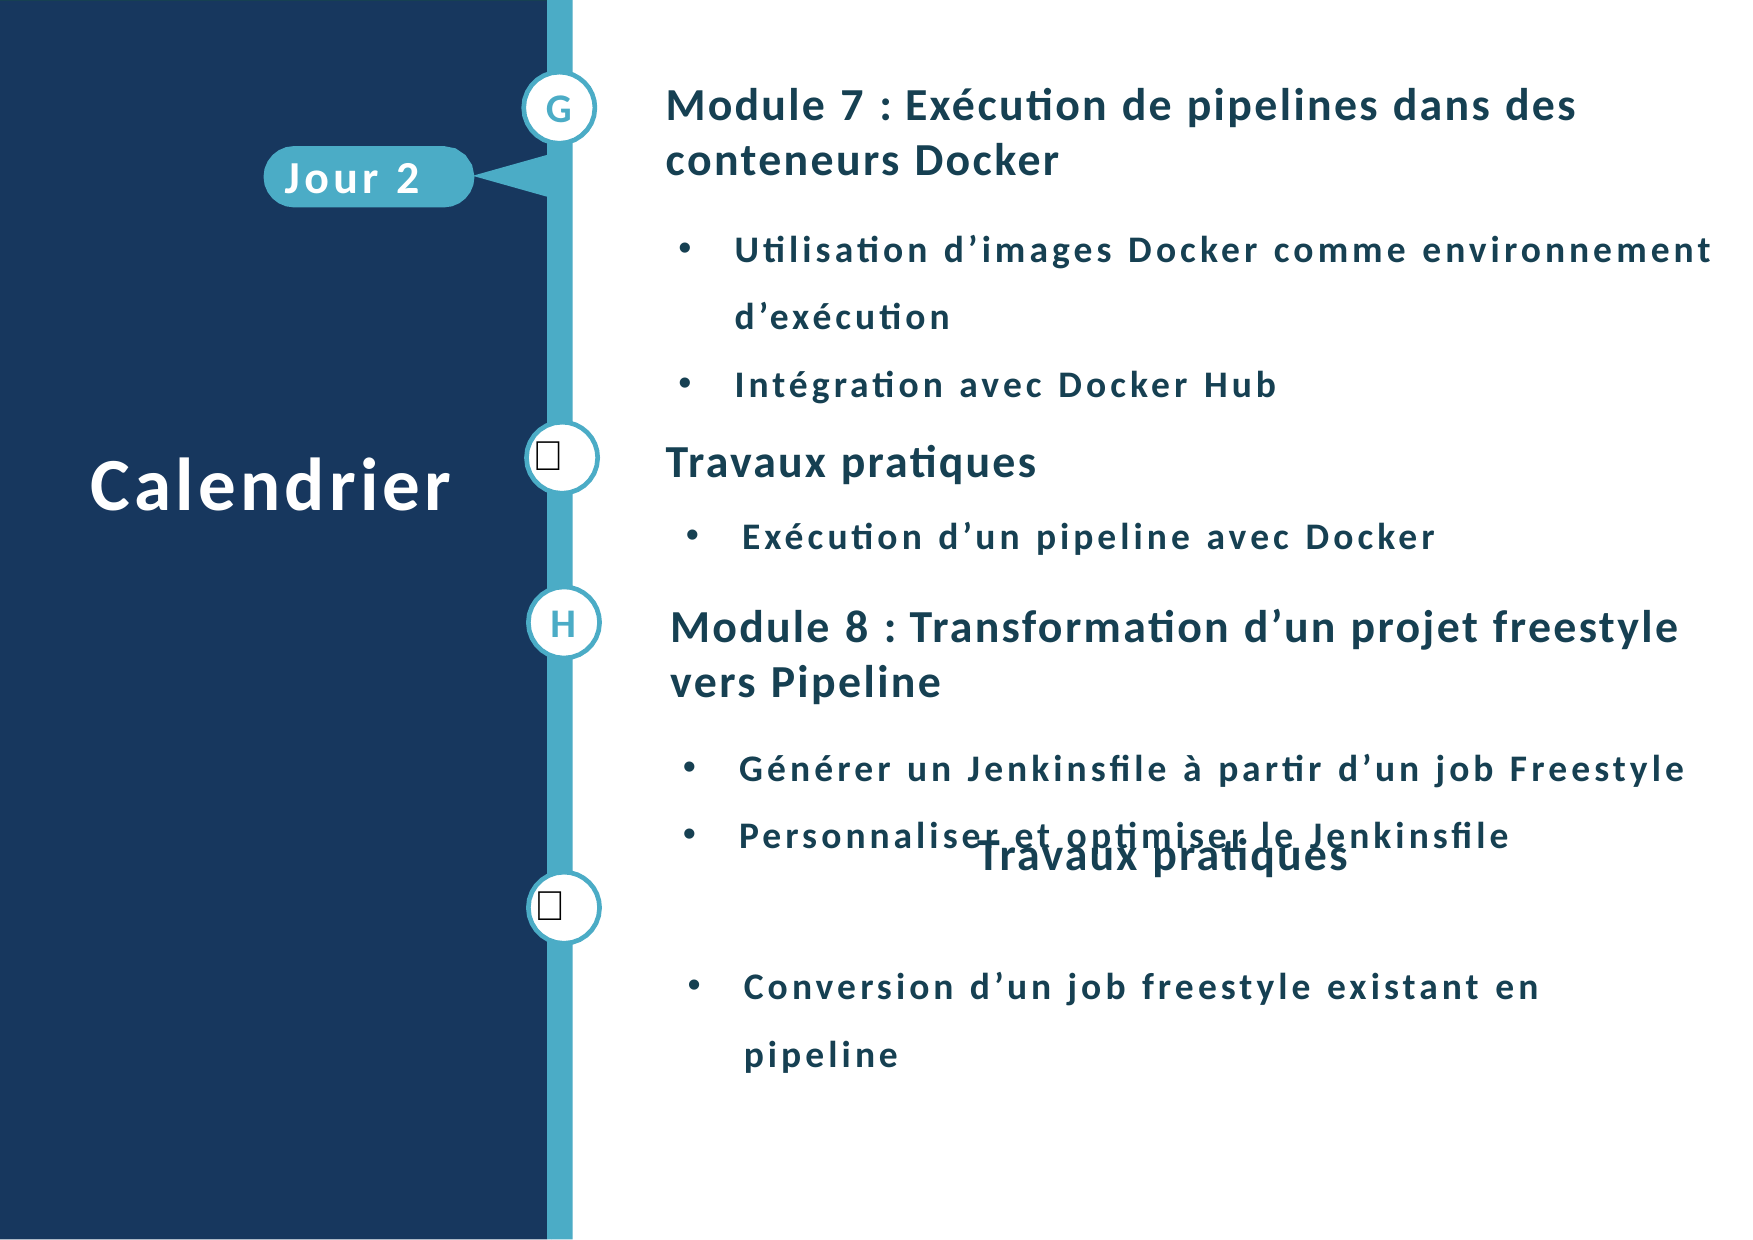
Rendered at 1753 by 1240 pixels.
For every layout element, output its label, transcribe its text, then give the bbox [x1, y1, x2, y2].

text_box Travaux pratiques [663, 429, 1250, 487]
text_box [531, 595, 597, 655]
text_box Travaux pratiques [974, 822, 1561, 880]
text_box Générer un Jenkinsfile à partir d’un job Freestyle Personnaliser et optimiser le Jenkinsfile [668, 713, 1744, 864]
text_box Exécution d’un pipeline avec Docker [671, 482, 1671, 565]
text_box [527, 80, 592, 140]
text_box [566, 875, 597, 940]
text_box 🚀 [530, 425, 564, 529]
text_box [545, 75, 574, 79]
text_box H [548, 593, 580, 646]
text_box Conversion d’un job freestyle existant en pipeline [672, 932, 1673, 1083]
text_box Module 7 : Exécution de pipelines dans des conteneurs Docker [663, 72, 1701, 185]
text_box Calendrier [88, 433, 464, 526]
text_box 🚀 [532, 875, 566, 979]
text_box Jour 2 [282, 144, 425, 203]
text_box Module 8 : Transformation d’un projet freestyle vers Pipeline [668, 594, 1701, 707]
text_box [0, 0, 573, 1240]
text_box G [543, 79, 575, 131]
text_box Utilisation d’images Docker comme environnement d’exécution Intégration avec Docker Hub [663, 194, 1739, 413]
text_box [564, 425, 595, 490]
